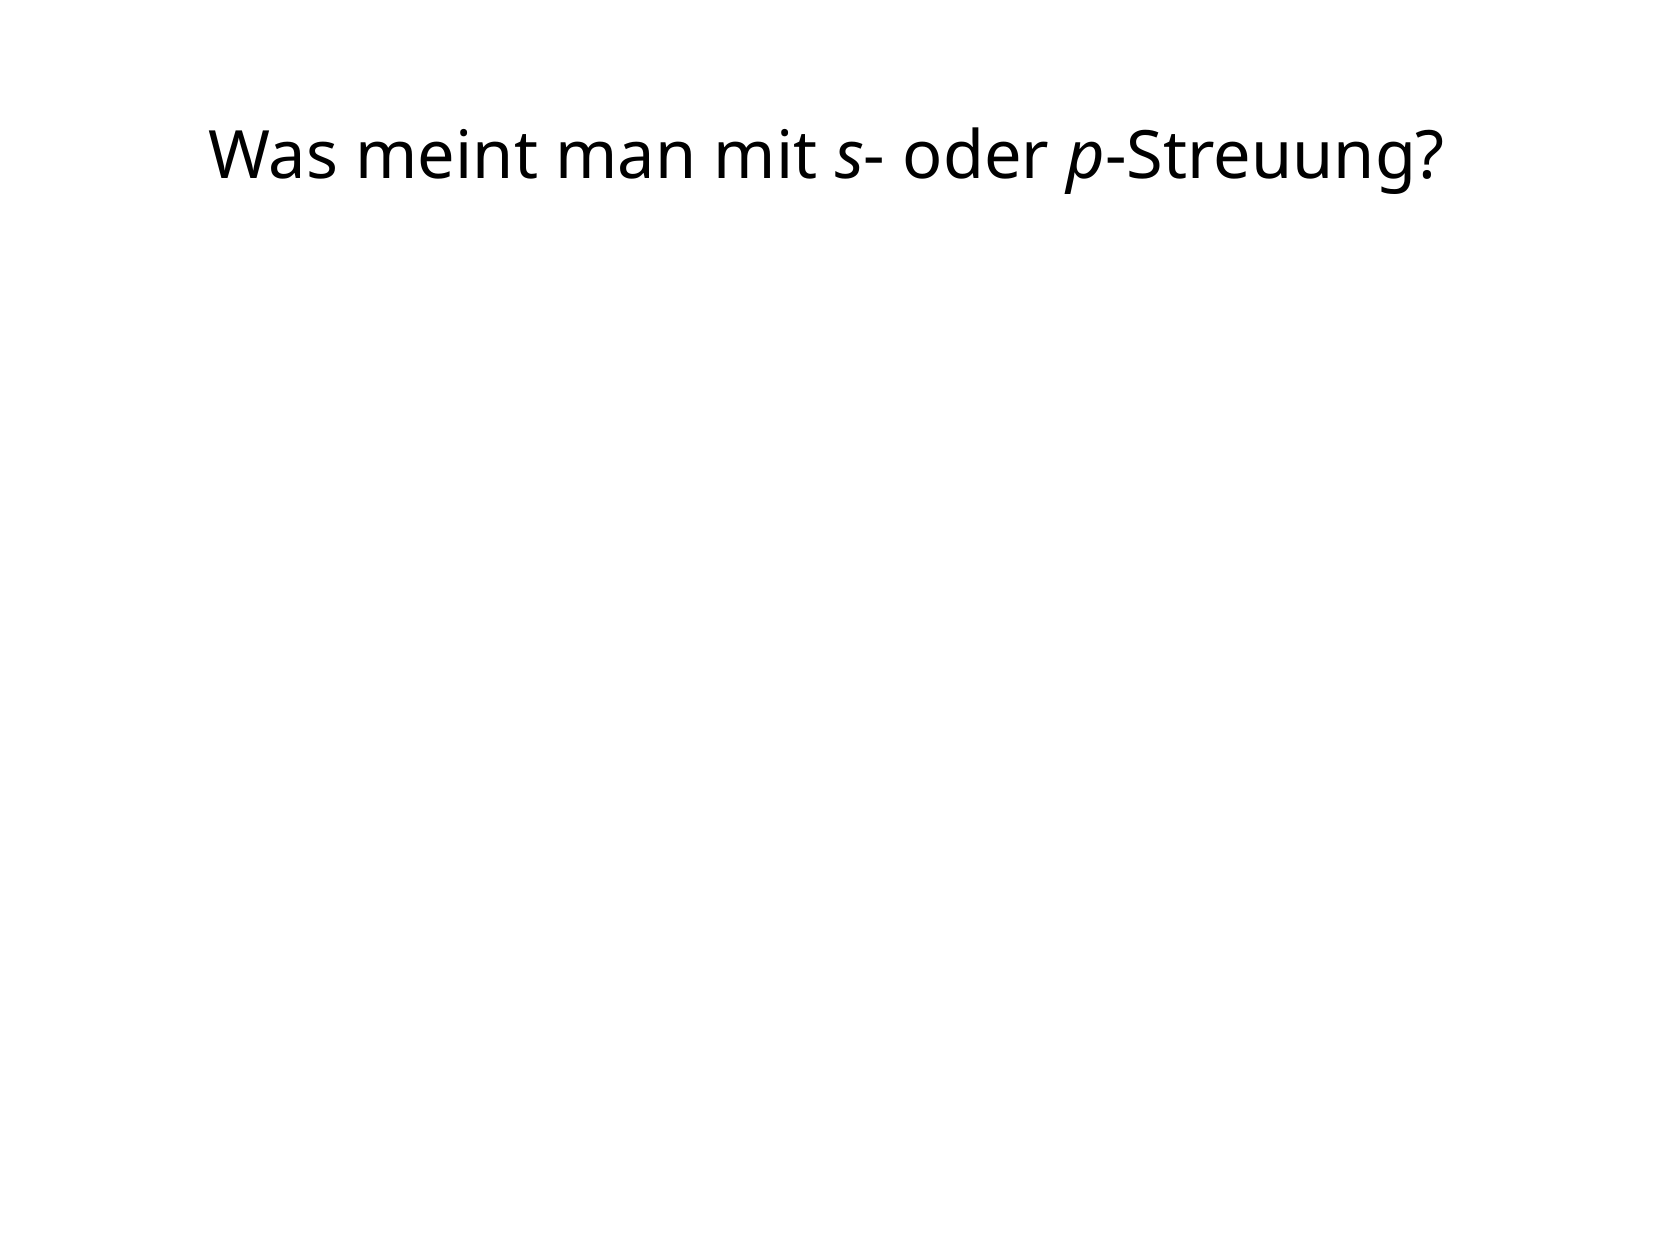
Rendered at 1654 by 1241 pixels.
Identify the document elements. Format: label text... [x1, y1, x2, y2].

title Was meint man mit s- oder p-Streuung? [82, 49, 1571, 257]
